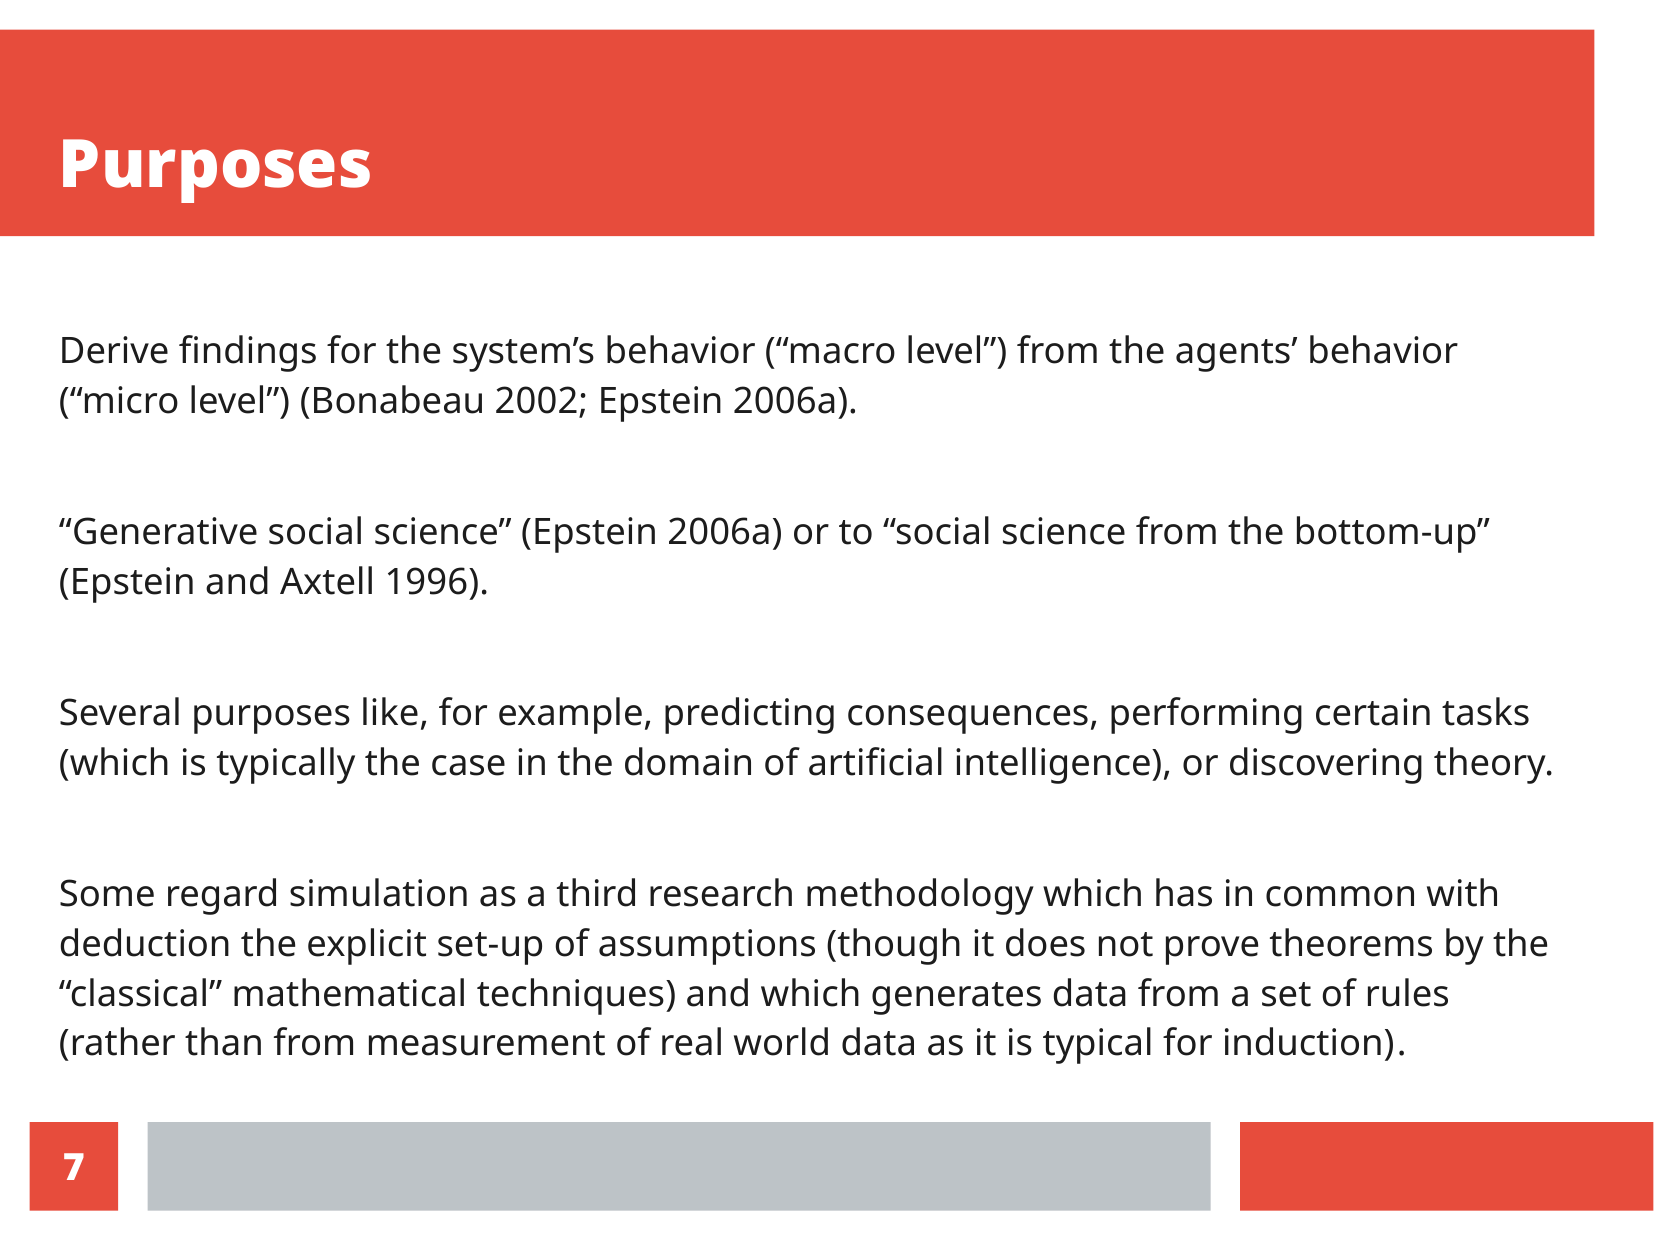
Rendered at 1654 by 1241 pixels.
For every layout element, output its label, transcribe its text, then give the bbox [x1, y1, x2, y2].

title Purposes [59, 59, 1595, 207]
list Derive findings for the system’s behavior (“macro level”) from the agents’ behavior (“micro level”) (Bonabeau 2002; Epstein 2006a). “Generative social science” (Epstein 2006a) or to “social science from the bottom-up” (Epstein and Axtell 1996). Several purposes like, for example, predicting consequences, performing certain tasks (which is typically the case in the domain of artificial intelligence), or discovering theory. Some regard simulation as a third research methodology which has in common with deduction the explicit set-up of assumptions (though it does not prove theorems by the “classical” mathematical techniques) and which generates data from a set of rules (rather than from measurement of real world data as it is typical for induction). [59, 324, 1565, 1093]
